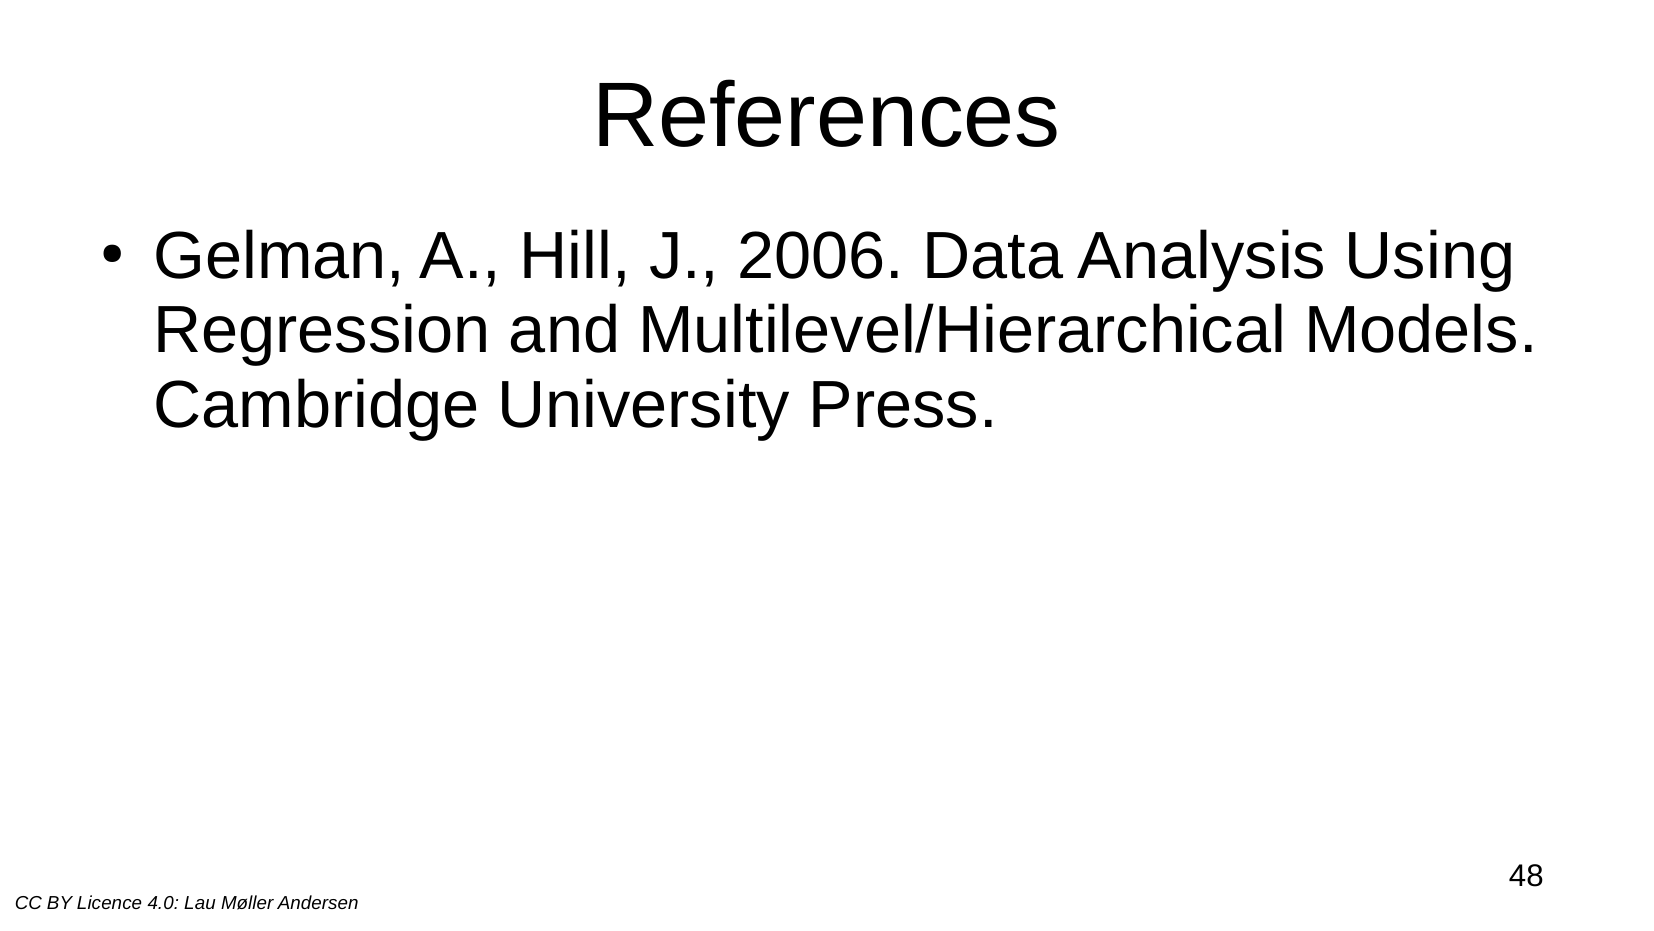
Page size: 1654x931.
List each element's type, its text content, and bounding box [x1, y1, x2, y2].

text_box CC BY Licence 4.0: Lau Møller Andersen [0, 885, 388, 921]
text_box <nummer> [1494, 850, 1654, 921]
list Gelman, A., Hill, J., 2006. Data Analysis Using Regression and Multilevel/Hierarchical Models. Cambridge University Press. [82, 217, 1571, 758]
title References [82, 37, 1571, 193]
